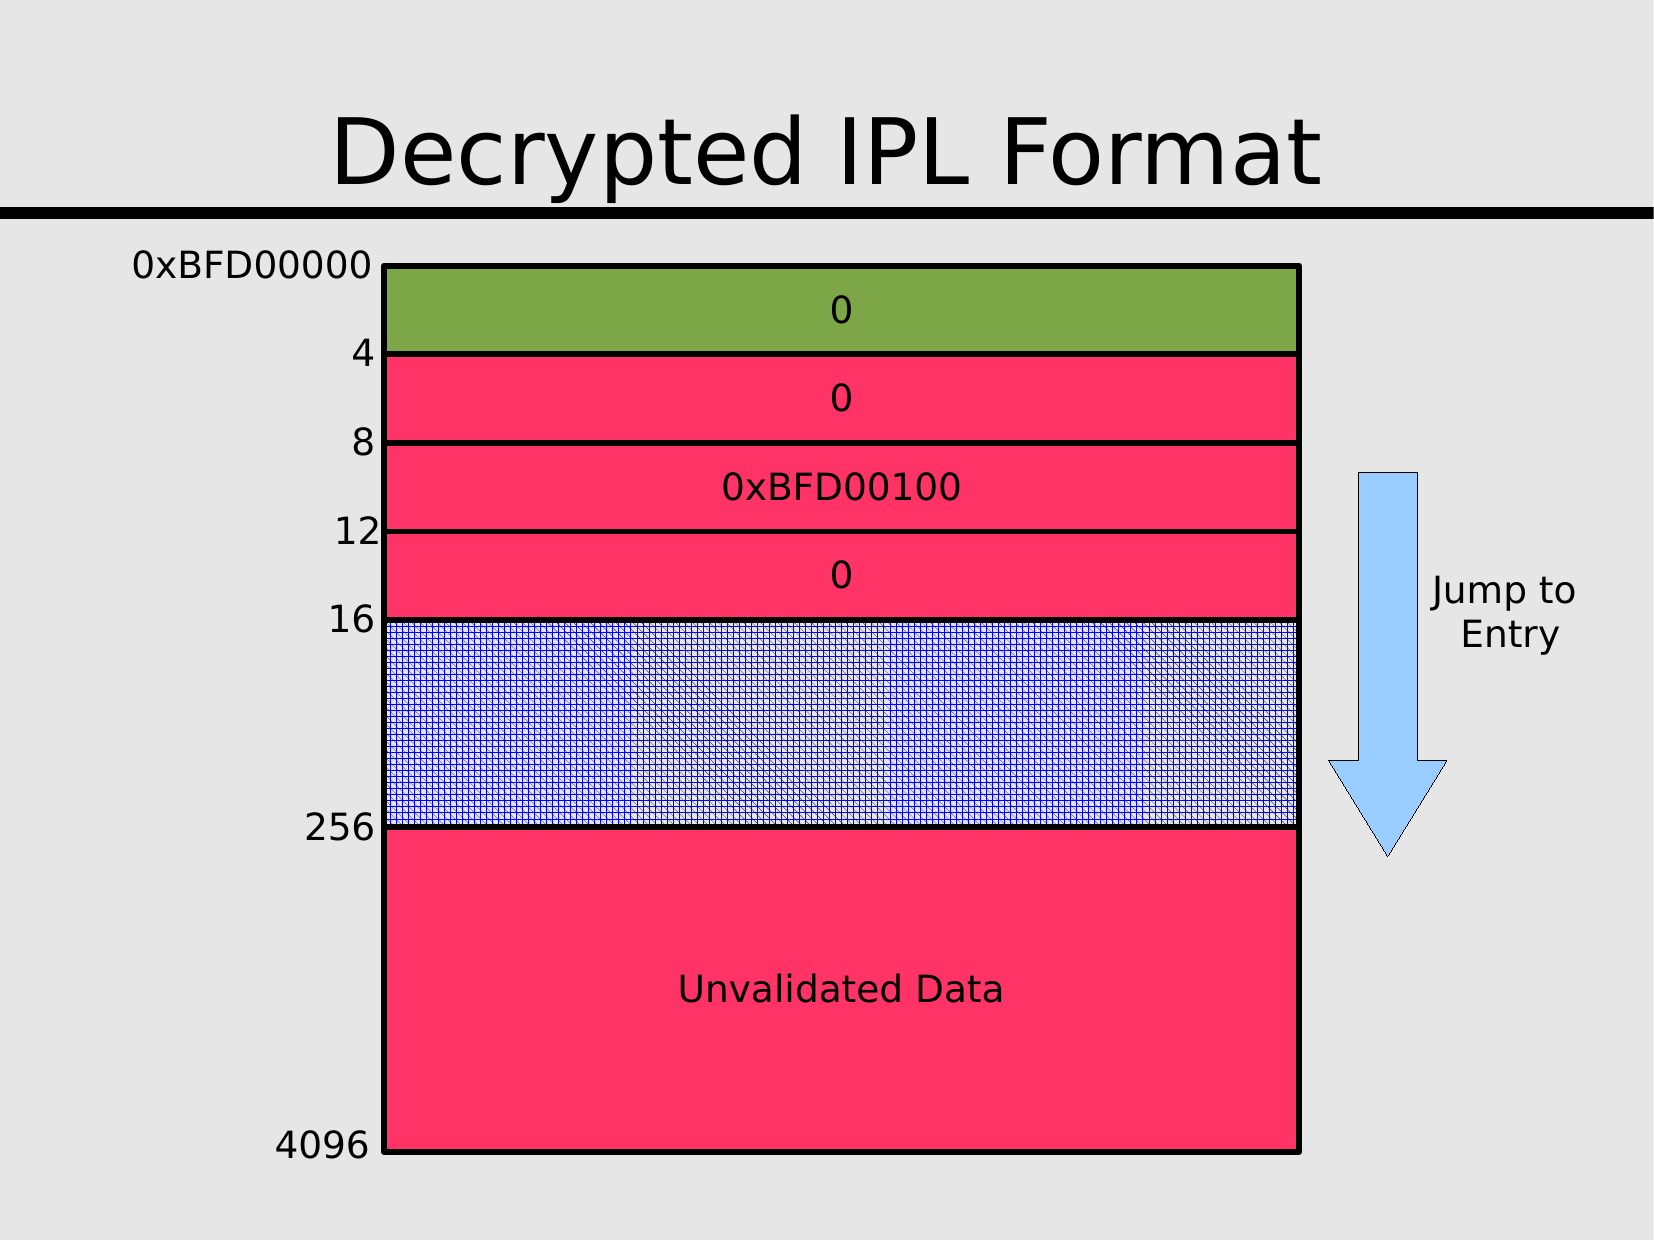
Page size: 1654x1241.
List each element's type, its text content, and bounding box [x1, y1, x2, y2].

text_box 0 [383, 265, 1300, 354]
text_box [383, 620, 1300, 827]
text_box 8 [336, 413, 390, 472]
text_box 0 [383, 531, 1300, 620]
text_box 0 [383, 354, 1300, 442]
text_box [1328, 472, 1447, 857]
text_box 12 [318, 501, 396, 561]
text_box 16 [312, 590, 390, 649]
text_box 4 [336, 324, 390, 384]
text_box 256 [289, 797, 390, 857]
text_box 4096 [259, 1116, 384, 1175]
text_box Unvalidated Data [383, 827, 1300, 1152]
text_box Jump to Entry [1417, 561, 1654, 680]
text_box 0xBFD00000 [116, 236, 384, 296]
title Decrypted IPL Format [82, 49, 1571, 257]
text_box 0xBFD00100 [383, 442, 1300, 531]
